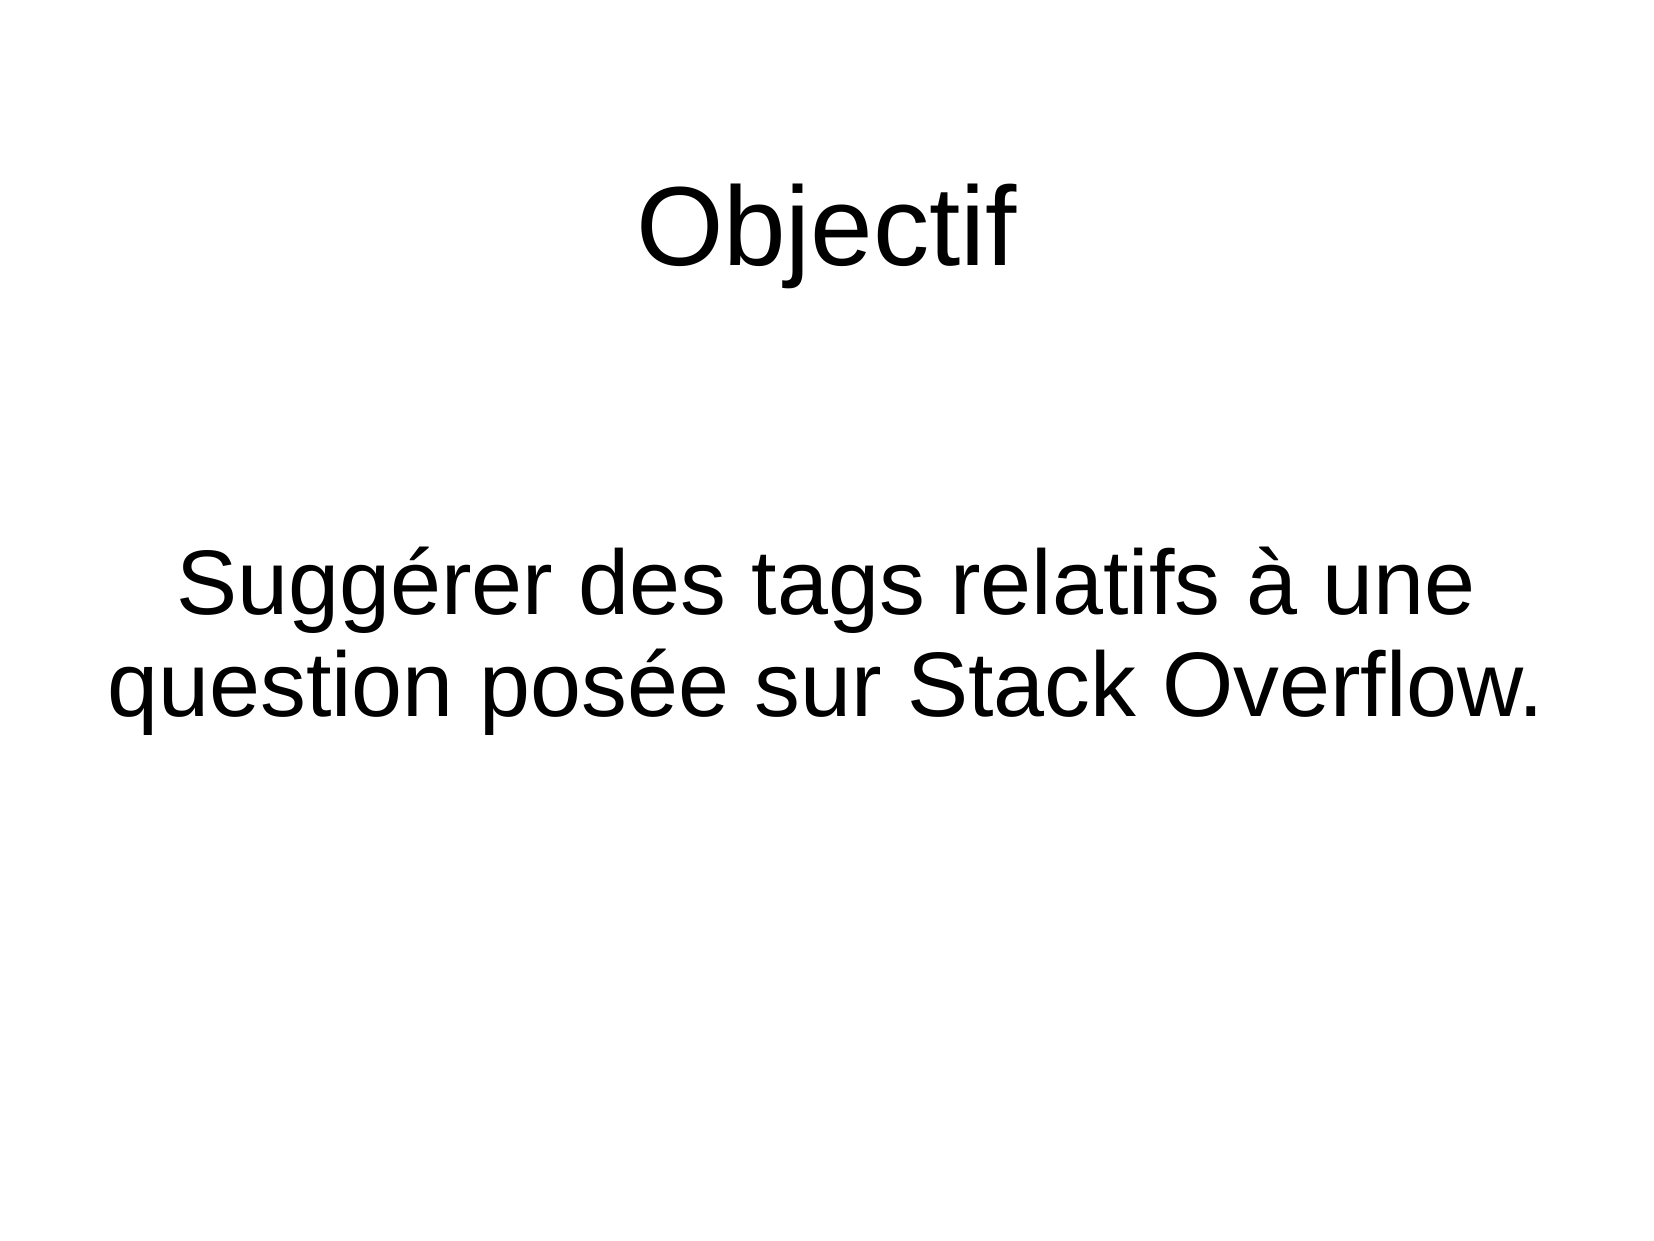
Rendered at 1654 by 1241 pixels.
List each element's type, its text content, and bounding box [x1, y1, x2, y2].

subtitle Suggérer des tags relatifs à une question posée sur Stack Overflow. [82, 224, 1571, 1043]
title Objectif [82, 122, 1571, 224]
